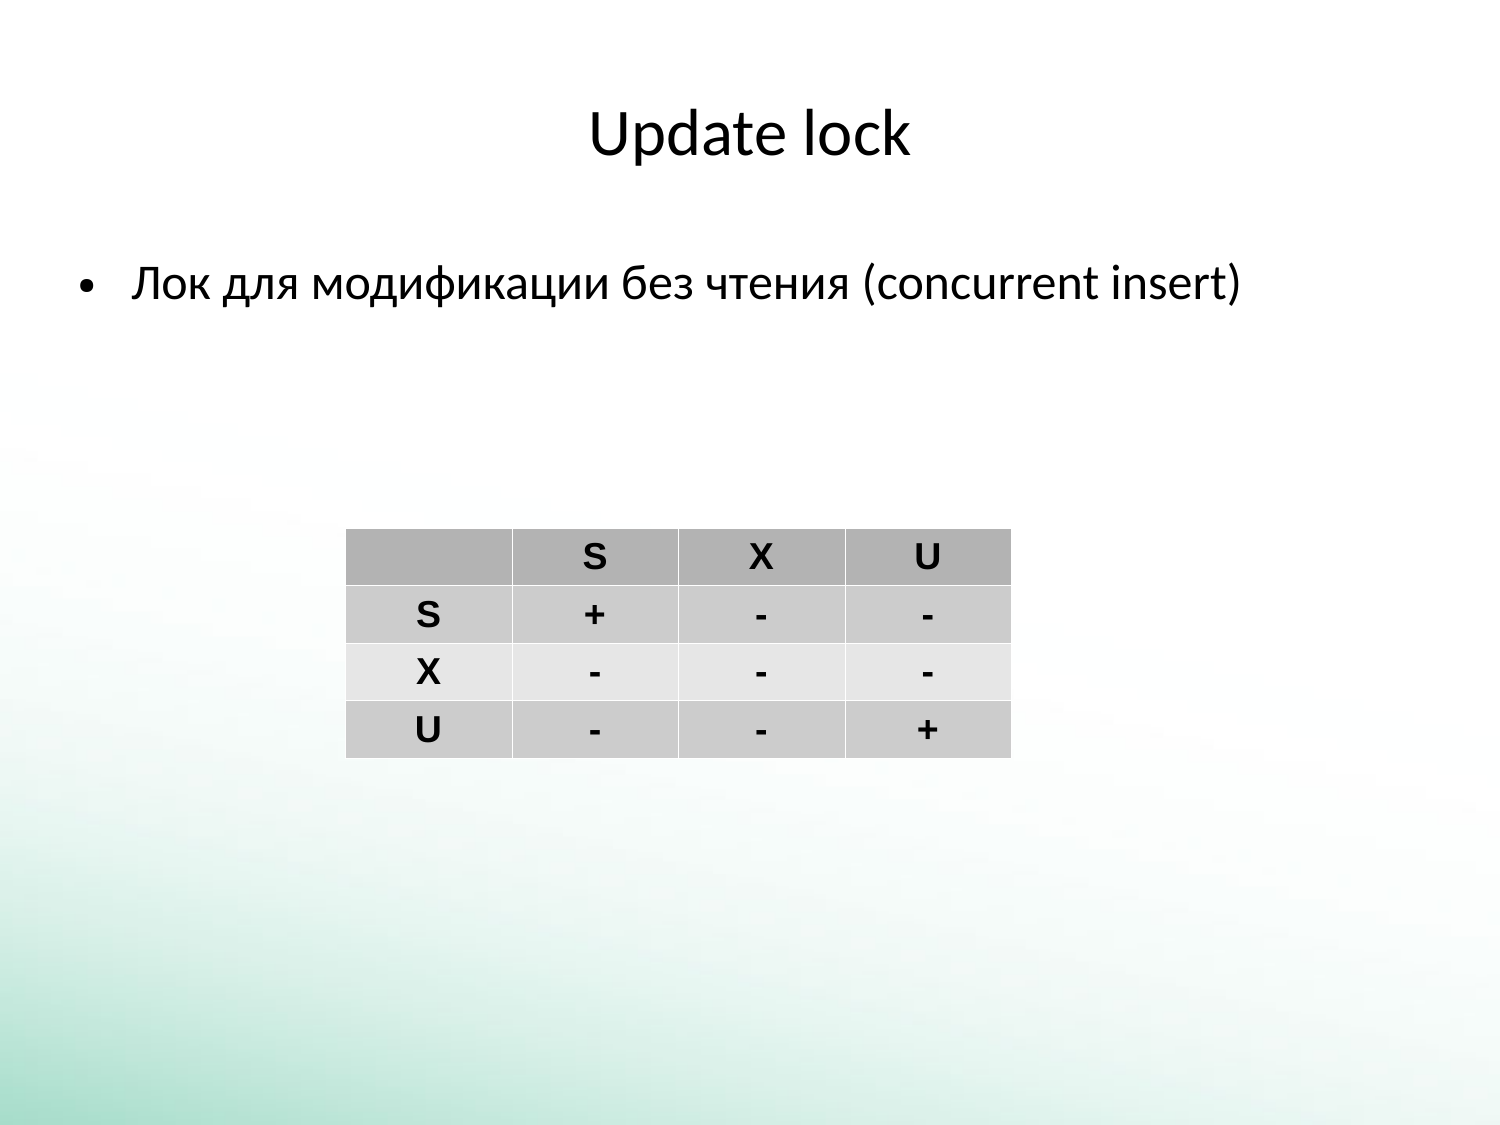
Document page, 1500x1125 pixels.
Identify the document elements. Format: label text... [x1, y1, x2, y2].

list Лок для модификации без чтения (concurrent insert) [60, 262, 1411, 1005]
picture [0, 0, 1500, 1125]
title Update lock [75, 45, 1425, 233]
